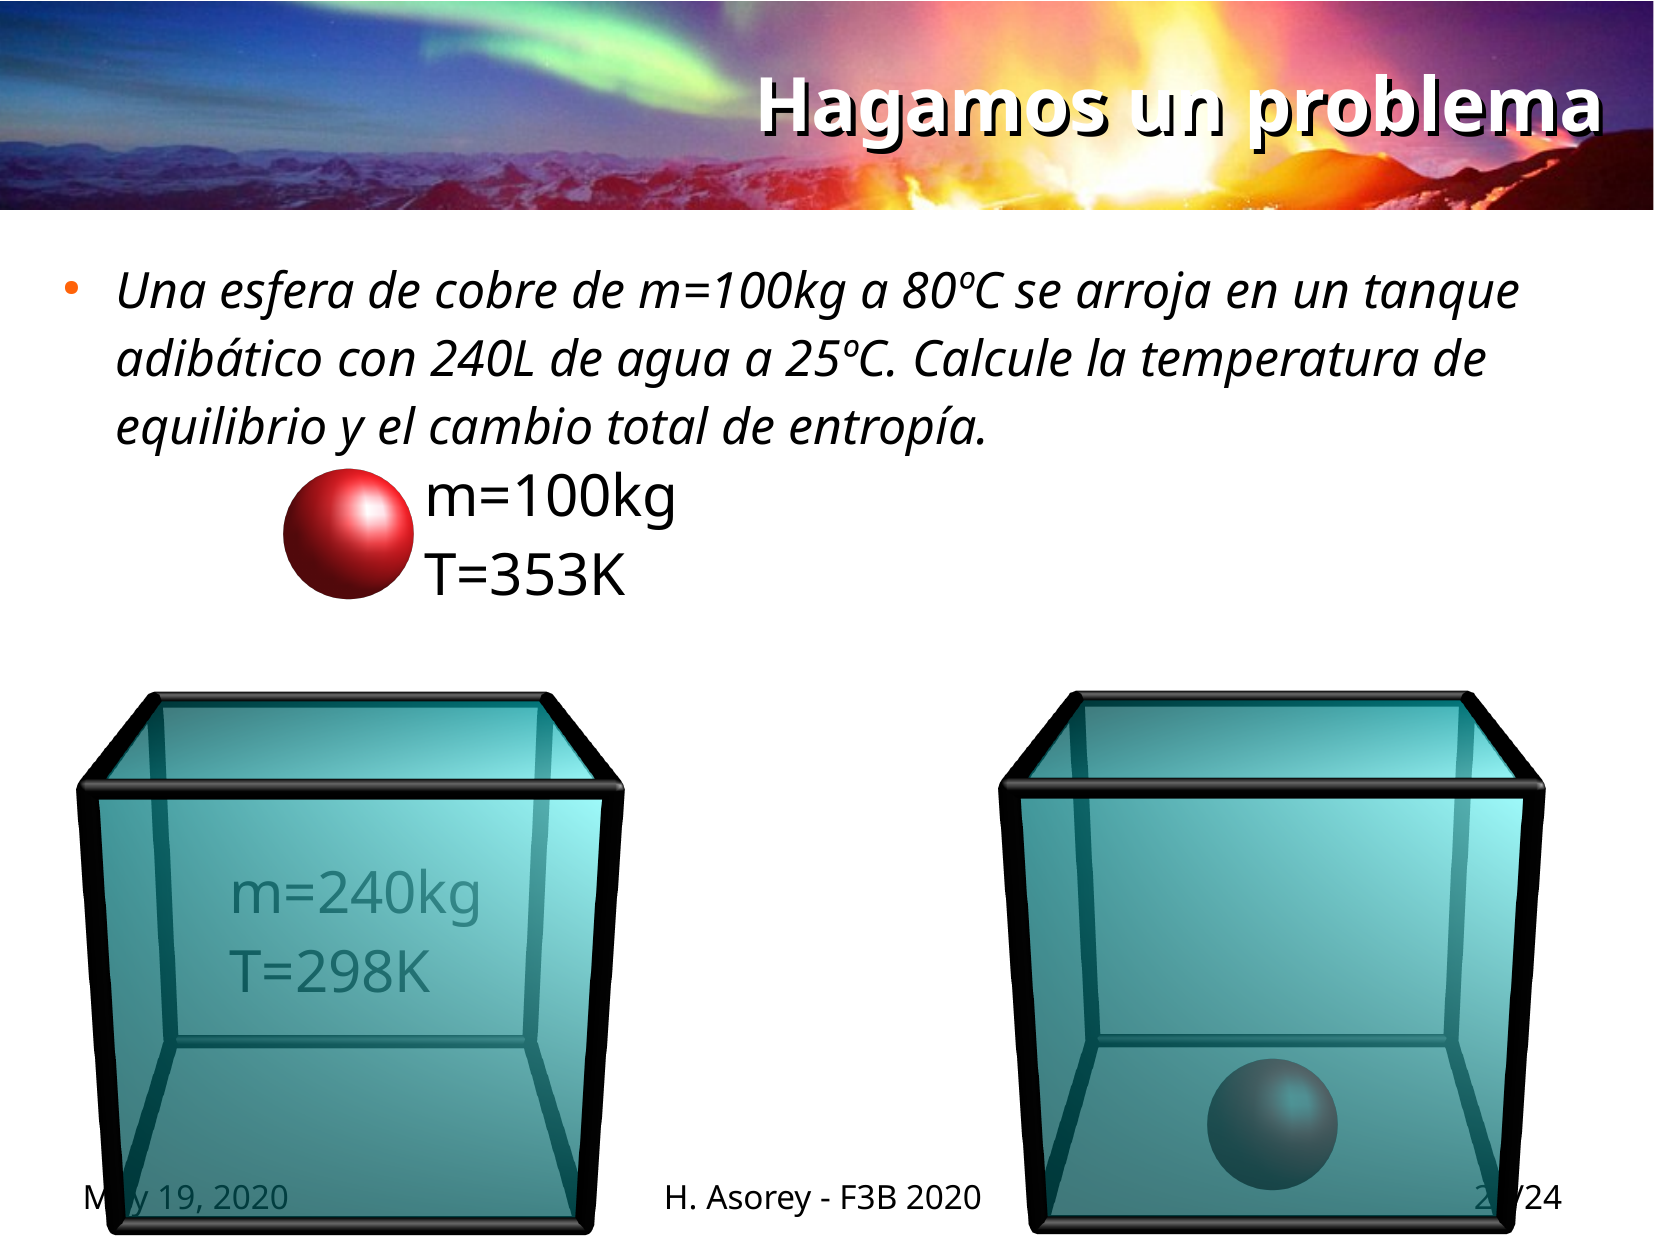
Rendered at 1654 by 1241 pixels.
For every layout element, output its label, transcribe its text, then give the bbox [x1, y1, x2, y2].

picture [0, 1, 1654, 210]
list Una esfera de cobre de m=100kg a 80ºC se arroja en un tanque adibático con 240L de agua a 25ºC. Calcule la temperatura de equilibrio y el cambio total de entropía. [45, 255, 1606, 1156]
title Hagamos un problema [45, 15, 1606, 191]
text_box m=100kg T=353K [409, 446, 678, 604]
